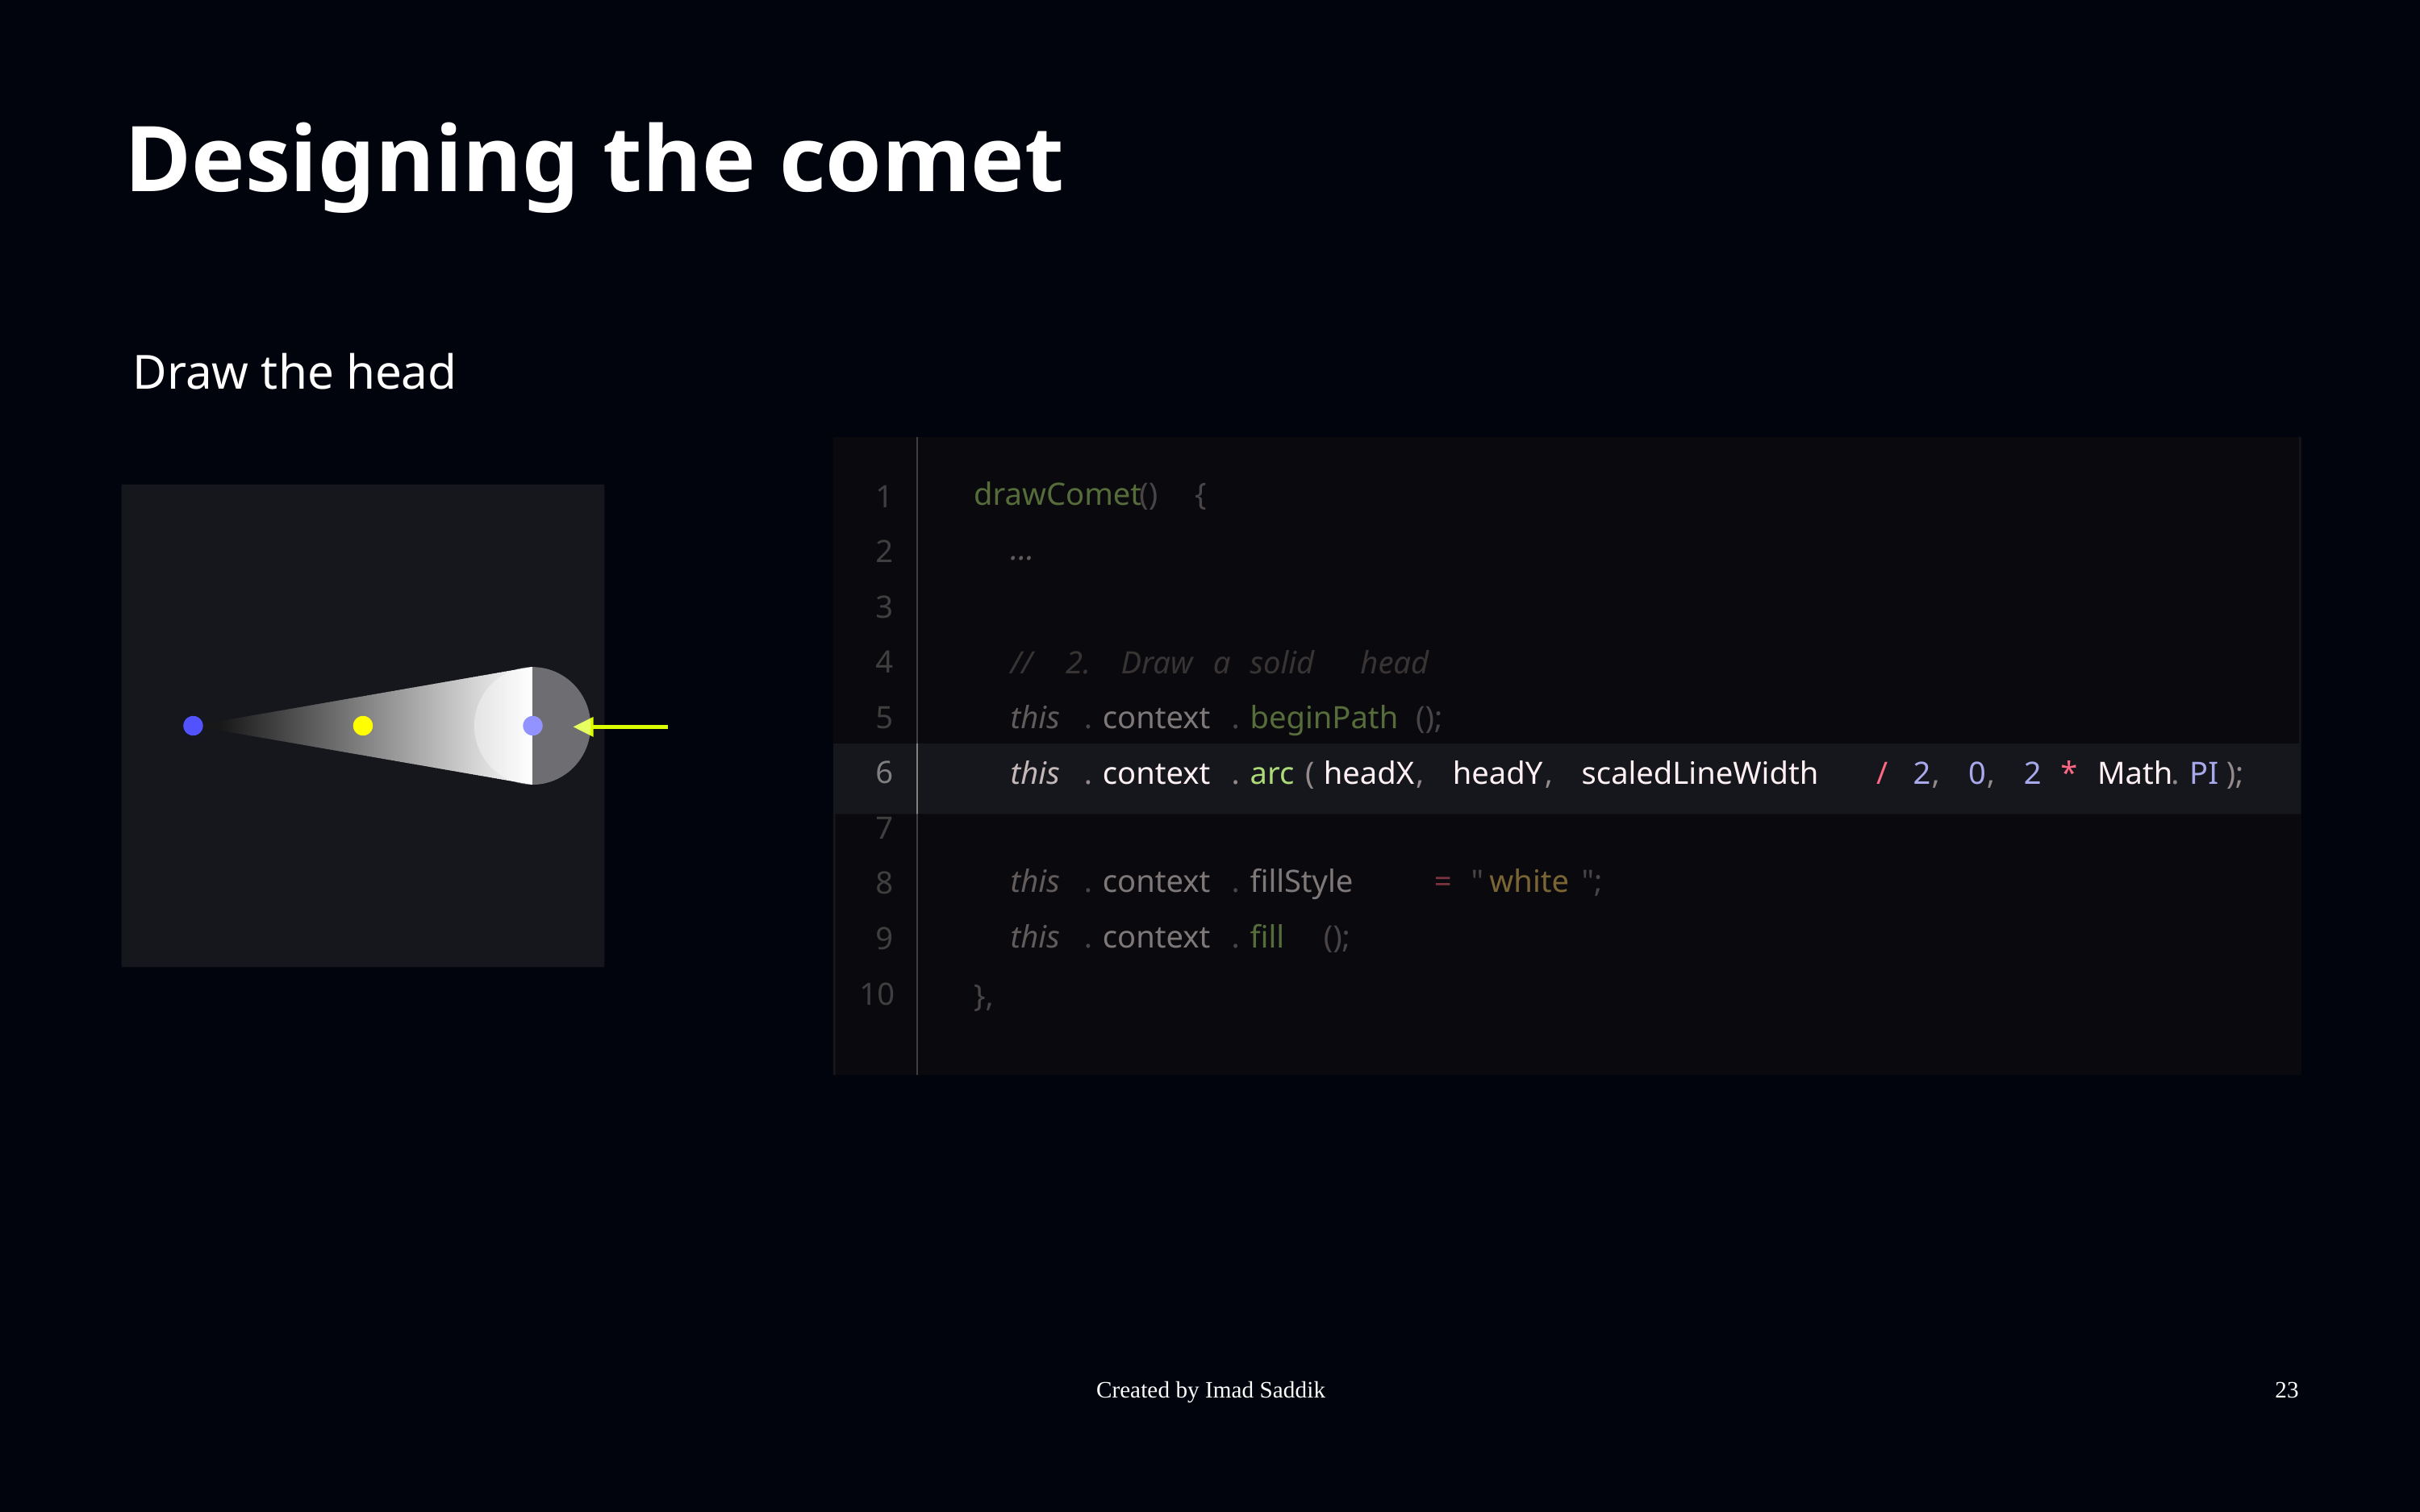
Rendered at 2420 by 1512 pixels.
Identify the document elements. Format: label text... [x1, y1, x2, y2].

text_box [832, 436, 2300, 744]
text_box Designing the comet [112, 61, 1411, 251]
text_box [835, 814, 2301, 1076]
text_box [474, 667, 591, 785]
text_box Draw the head [121, 301, 817, 399]
picture [832, 436, 2301, 1076]
picture [121, 484, 606, 968]
